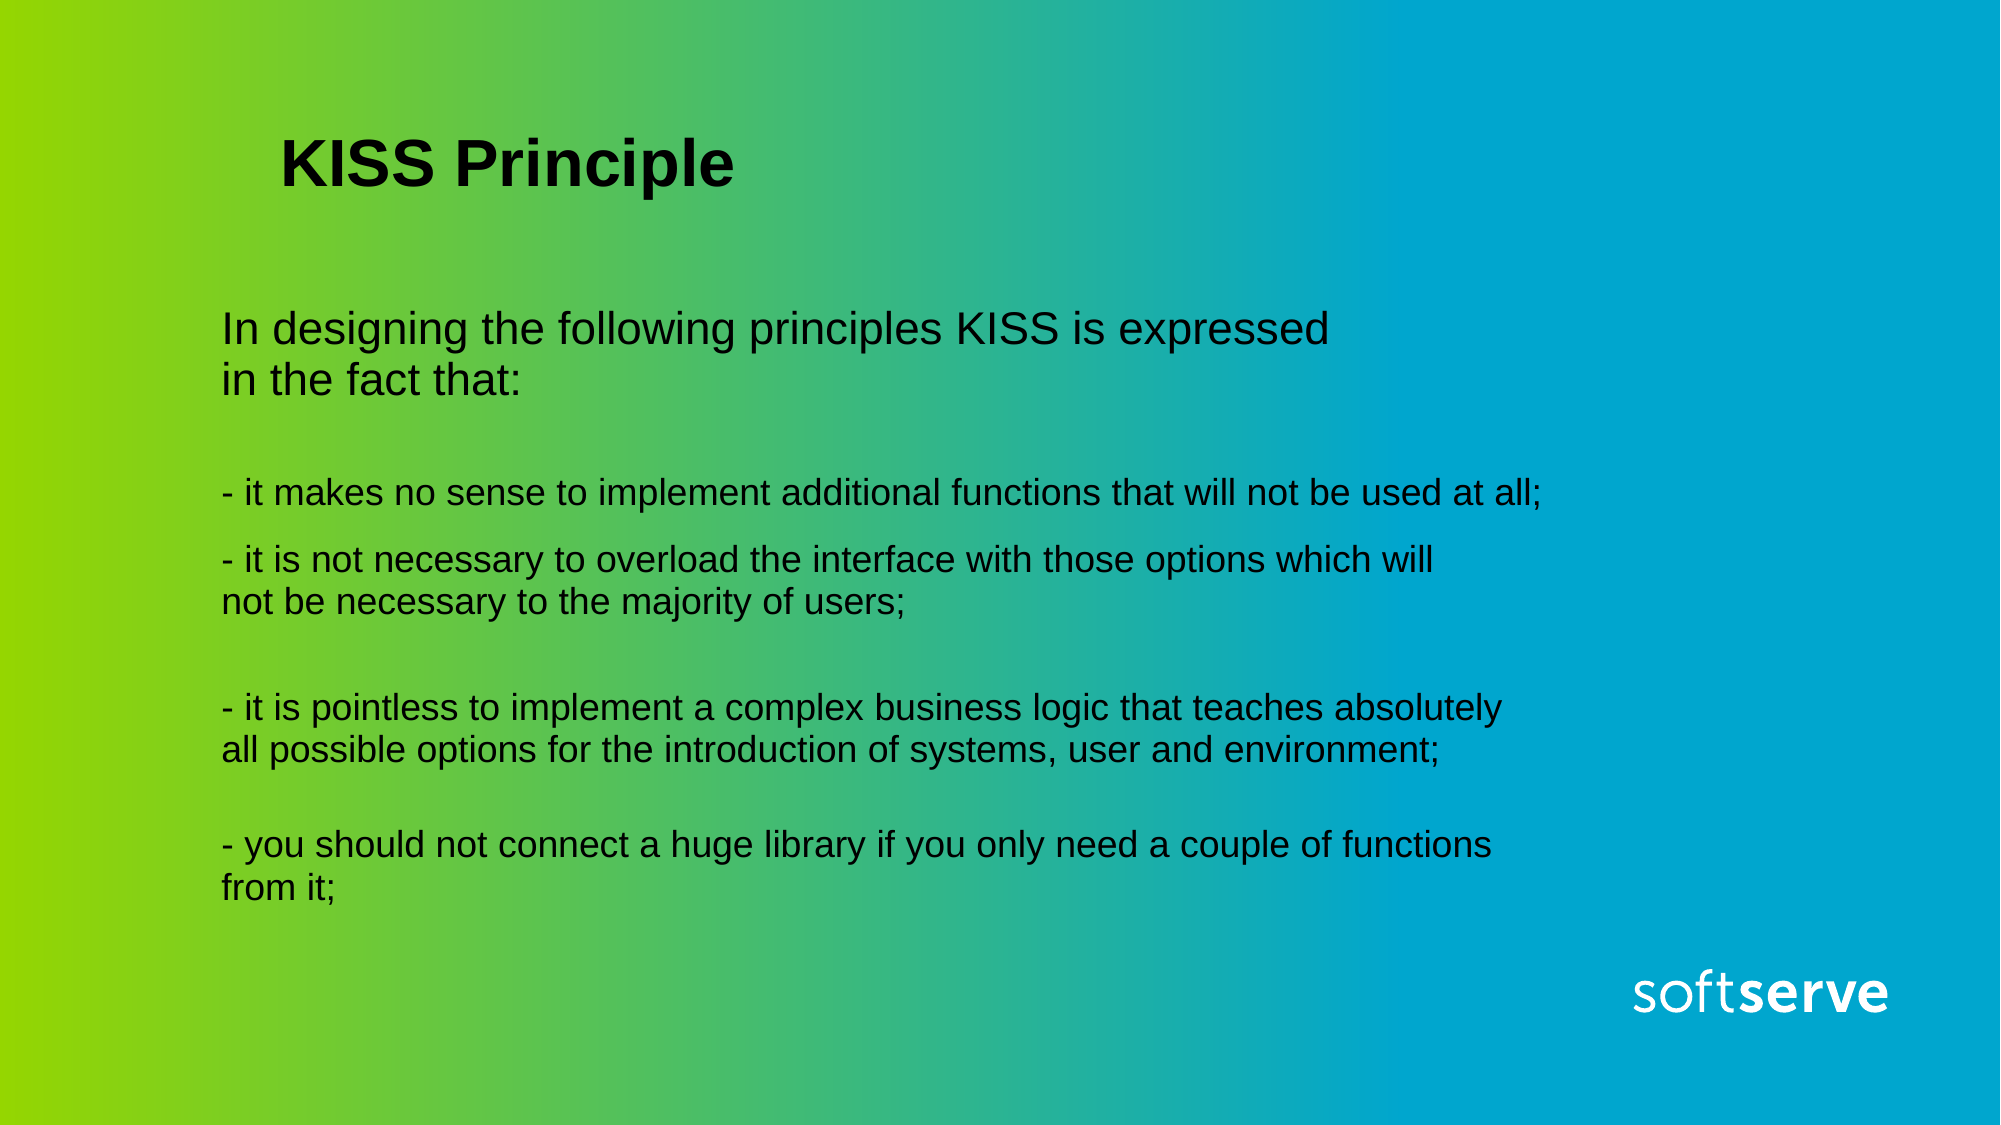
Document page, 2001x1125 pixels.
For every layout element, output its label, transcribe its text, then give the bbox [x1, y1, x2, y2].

text_box KISS Principle [265, 118, 1182, 208]
text_box - it makes no sense to implement additional functions that will not be used at all; [206, 463, 1595, 563]
text_box In designing the following principles KISS is expressed in the fact that: [206, 295, 1477, 463]
text_box - it is pointless to implement a complex business logic that teaches absolutely all possible options for the introduction of systems, user and environment; [206, 679, 1536, 778]
text_box - it is not necessary to overload the interface with those options which will not be necessary to the majority of users; [206, 531, 1506, 631]
text_box - you should not connect a huge library if you only need a couple of functions from it; [206, 816, 1565, 916]
